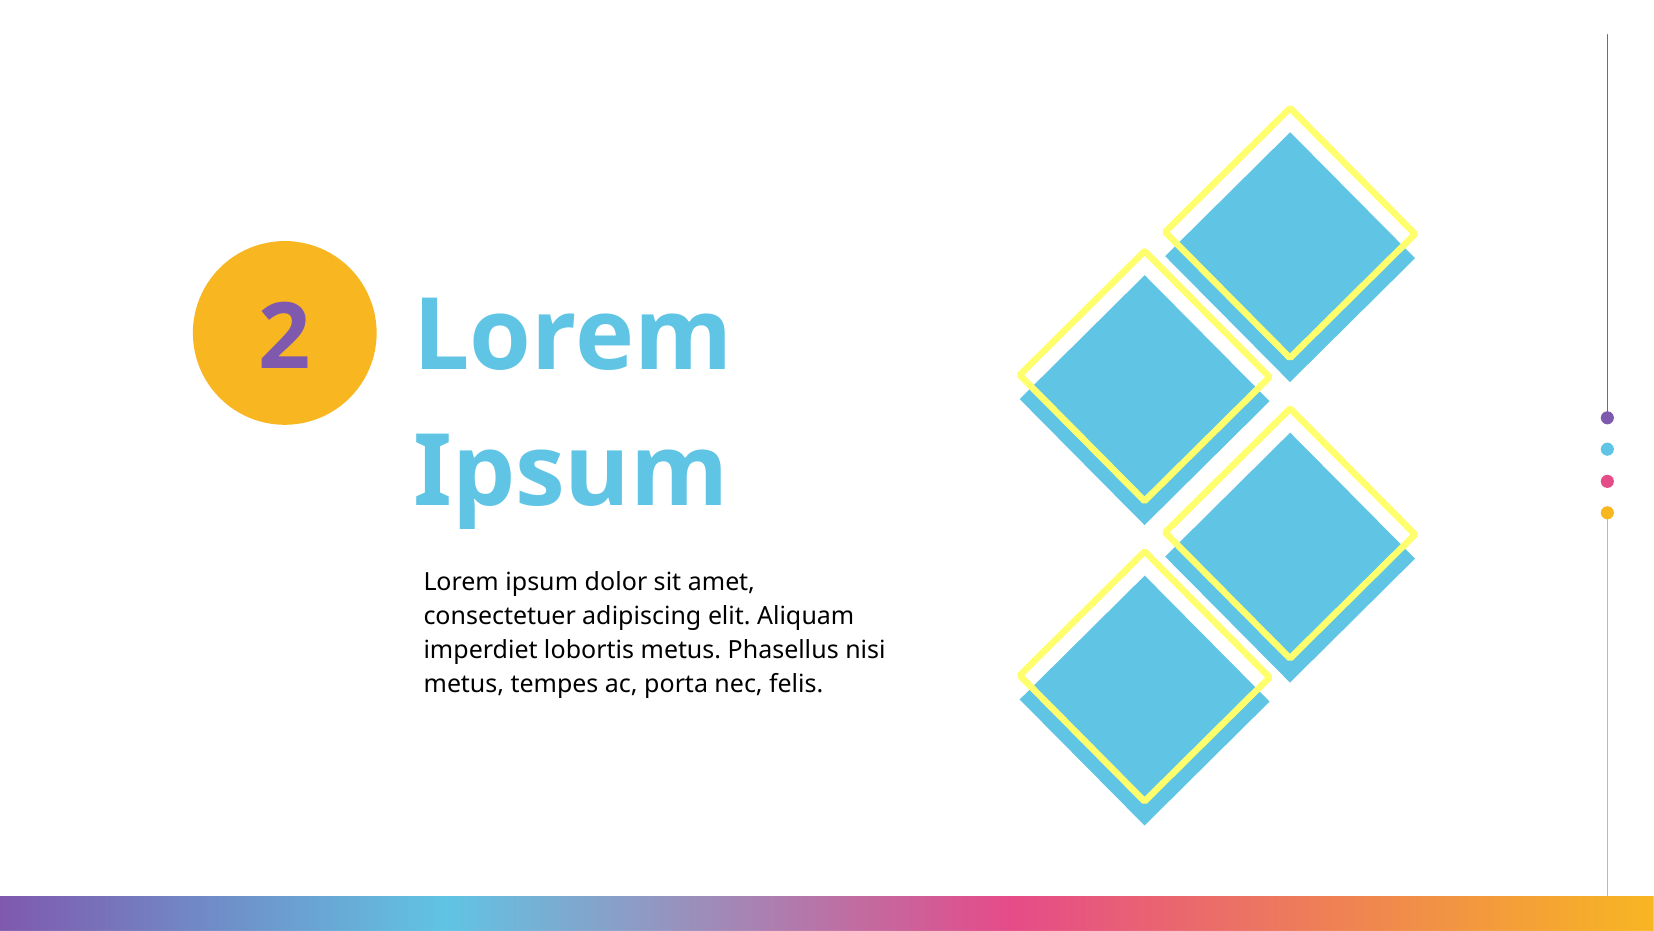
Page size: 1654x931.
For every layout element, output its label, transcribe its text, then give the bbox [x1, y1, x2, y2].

text_box 2 [192, 241, 377, 425]
picture [0, 896, 1654, 931]
title Lorem Ipsum [413, 253, 1052, 544]
title Lorem ipsum dolor sit amet, consectetuer adipiscing elit. Aliquam imperdiet lobortis metus. Phasellus nisi metus, tempes ac, porta nec, felis. [423, 526, 910, 703]
